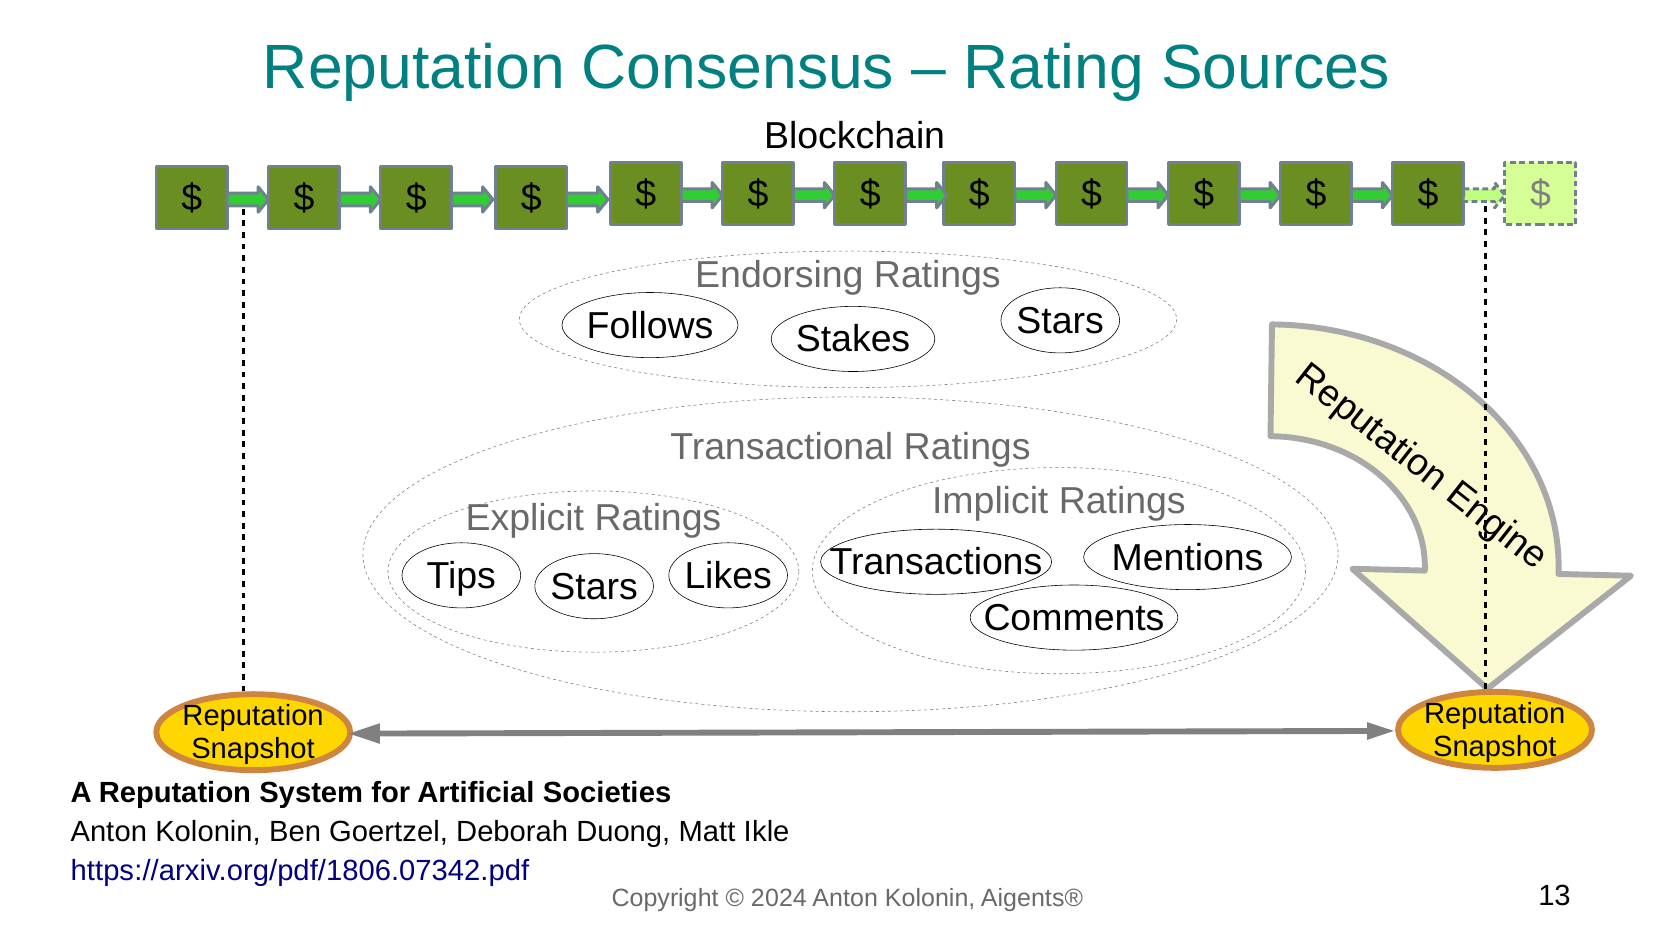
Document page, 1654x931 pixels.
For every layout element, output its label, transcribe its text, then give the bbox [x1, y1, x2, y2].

text_box $ [156, 166, 228, 230]
text_box [1270, 324, 1631, 689]
text_box Reputation Engine [1272, 338, 1573, 593]
text_box Follows [561, 292, 739, 358]
text_box $ [380, 166, 452, 230]
text_box $ [1392, 162, 1464, 225]
text_box $ [1504, 162, 1576, 225]
text_box [227, 186, 269, 213]
text_box Mentions [1083, 524, 1292, 590]
text_box Stars [1000, 287, 1120, 353]
text_box $ [943, 162, 1015, 225]
text_box $ [495, 166, 567, 230]
text_box $ [268, 166, 340, 230]
text_box Stars [534, 553, 654, 619]
text_box Reputation Snapshot [156, 694, 351, 771]
text_box A Reputation System for Artificial Societies Anton Kolonin, Ben Goertzel, Deborah Duong, Matt Ikle https://arxiv.org/pdf/1806.07342.pdf [55, 769, 898, 911]
text_box $ [1280, 162, 1352, 225]
text_box [566, 186, 609, 213]
text_box [905, 182, 947, 208]
text_box Tips [401, 542, 521, 608]
text_box $ [1056, 162, 1128, 225]
text_box Endorsing Ratings [519, 251, 1177, 388]
text_box Reputation Snapshot [1398, 691, 1592, 768]
text_box [1351, 182, 1393, 208]
text_box [681, 182, 723, 208]
text_box [1239, 182, 1281, 208]
text_box [1463, 182, 1505, 208]
text_box [1127, 182, 1169, 208]
text_box [1014, 182, 1057, 208]
text_box Transactional Ratings [362, 396, 1339, 712]
text_box [339, 186, 381, 213]
text_box Comments [970, 585, 1178, 651]
text_box Likes [668, 542, 788, 608]
text_box Reputation Consensus – Rating Sources [0, 0, 1630, 135]
text_box Transactions [820, 529, 1052, 595]
text_box $ [834, 162, 906, 225]
text_box $ [610, 162, 682, 225]
text_box $ [722, 162, 794, 225]
text_box Stakes [771, 306, 935, 372]
text_box Blockchain [749, 107, 960, 165]
text_box $ [1168, 162, 1240, 225]
text_box [451, 186, 493, 213]
text_box [793, 182, 835, 208]
text_box Explicit Ratings [387, 490, 799, 653]
text_box Implicit Ratings [812, 467, 1306, 674]
